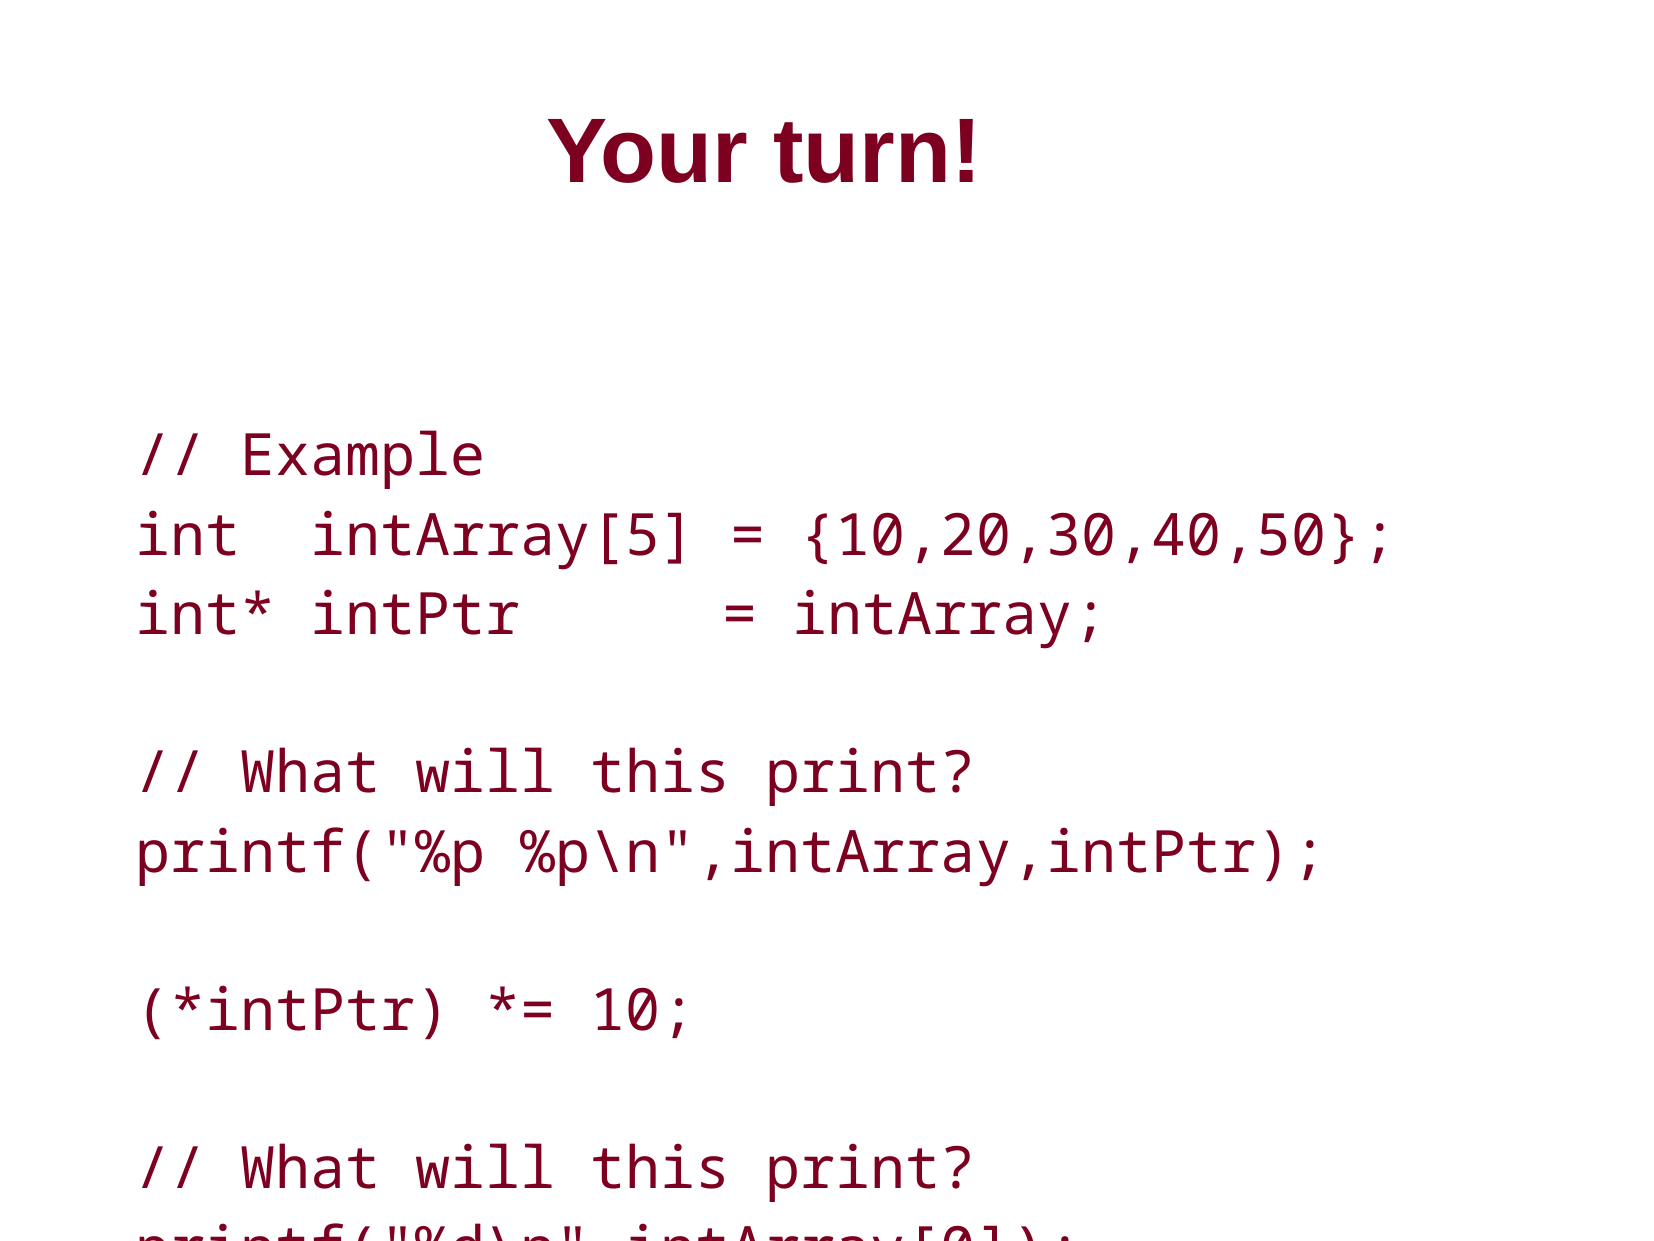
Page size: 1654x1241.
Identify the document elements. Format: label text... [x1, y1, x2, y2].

picture [0, 0, 1654, 1241]
title Your turn! [118, 94, 1411, 207]
picture [419, 1229, 427, 1241]
picture [949, 1230, 963, 1241]
list // Example int intArray[5] = {10,20,30,40,50}; int* intPtr = intArray; // What will this print? printf("%p %p\n",intArray,intPtr); (*intPtr) *= 10; // What will this print? printf("%d\n",intArray[0]); [135, 413, 1624, 1118]
picture [745, 1232, 750, 1241]
